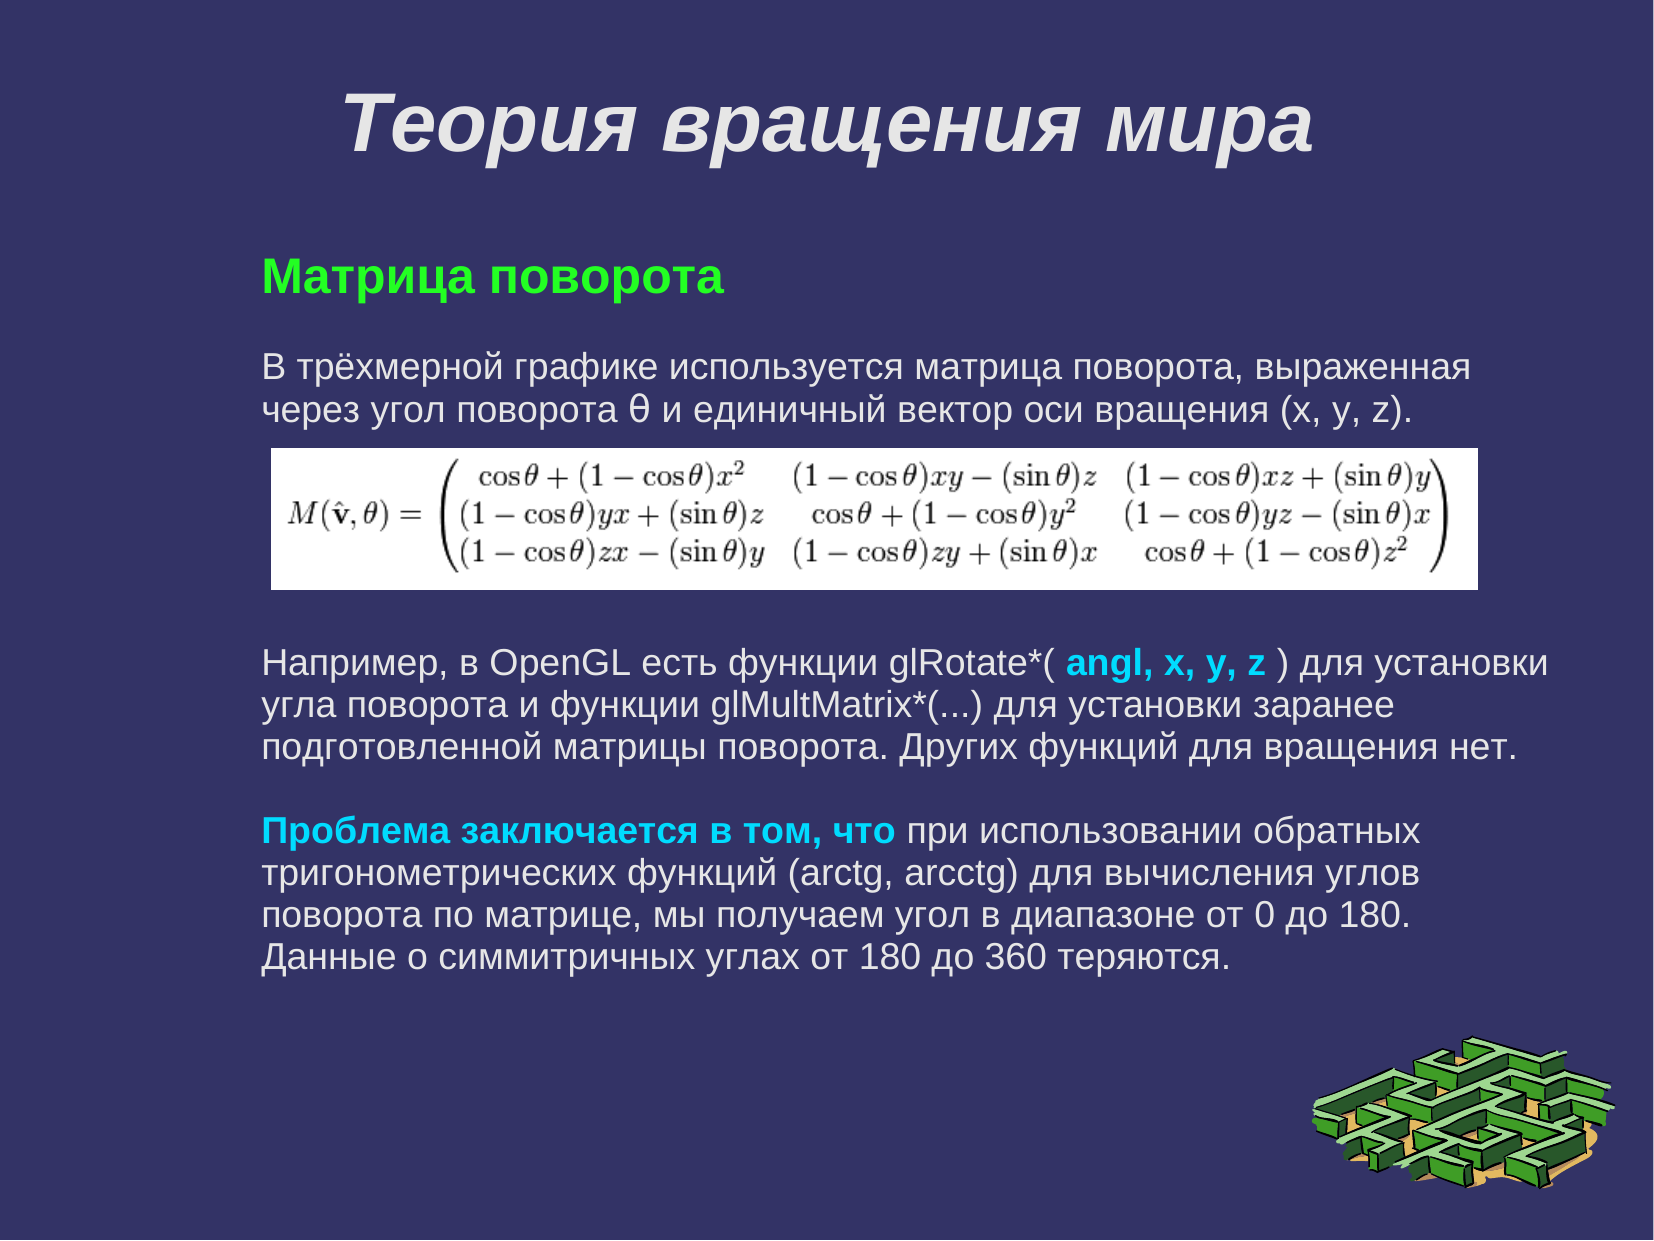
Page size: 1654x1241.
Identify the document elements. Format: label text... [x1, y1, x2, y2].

title Теория вращения мира [121, 19, 1534, 227]
list Матрица поворота В трёхмерной графике используется матрица поворота, выраженная через угол поворота θ и единичный вектор оси вращения (x, y, z). Например, в OpenGL есть функции glRotate*( angl, x, y, z ) для установки угла поворота и функции glMultMatrix*(...) для установки заранее подготовленной матрицы поворота. Других функций для вращения нет. Проблема заключается в том, что при использовании обратных тригонометрических функций (arctg, arcctg) для вычисления углов поворота по матрице, мы получаем угол в диапазоне от 0 до 180. Данные о симмитричных углах от 180 до 360 теряются. [178, 248, 1570, 1030]
picture [271, 448, 1478, 590]
